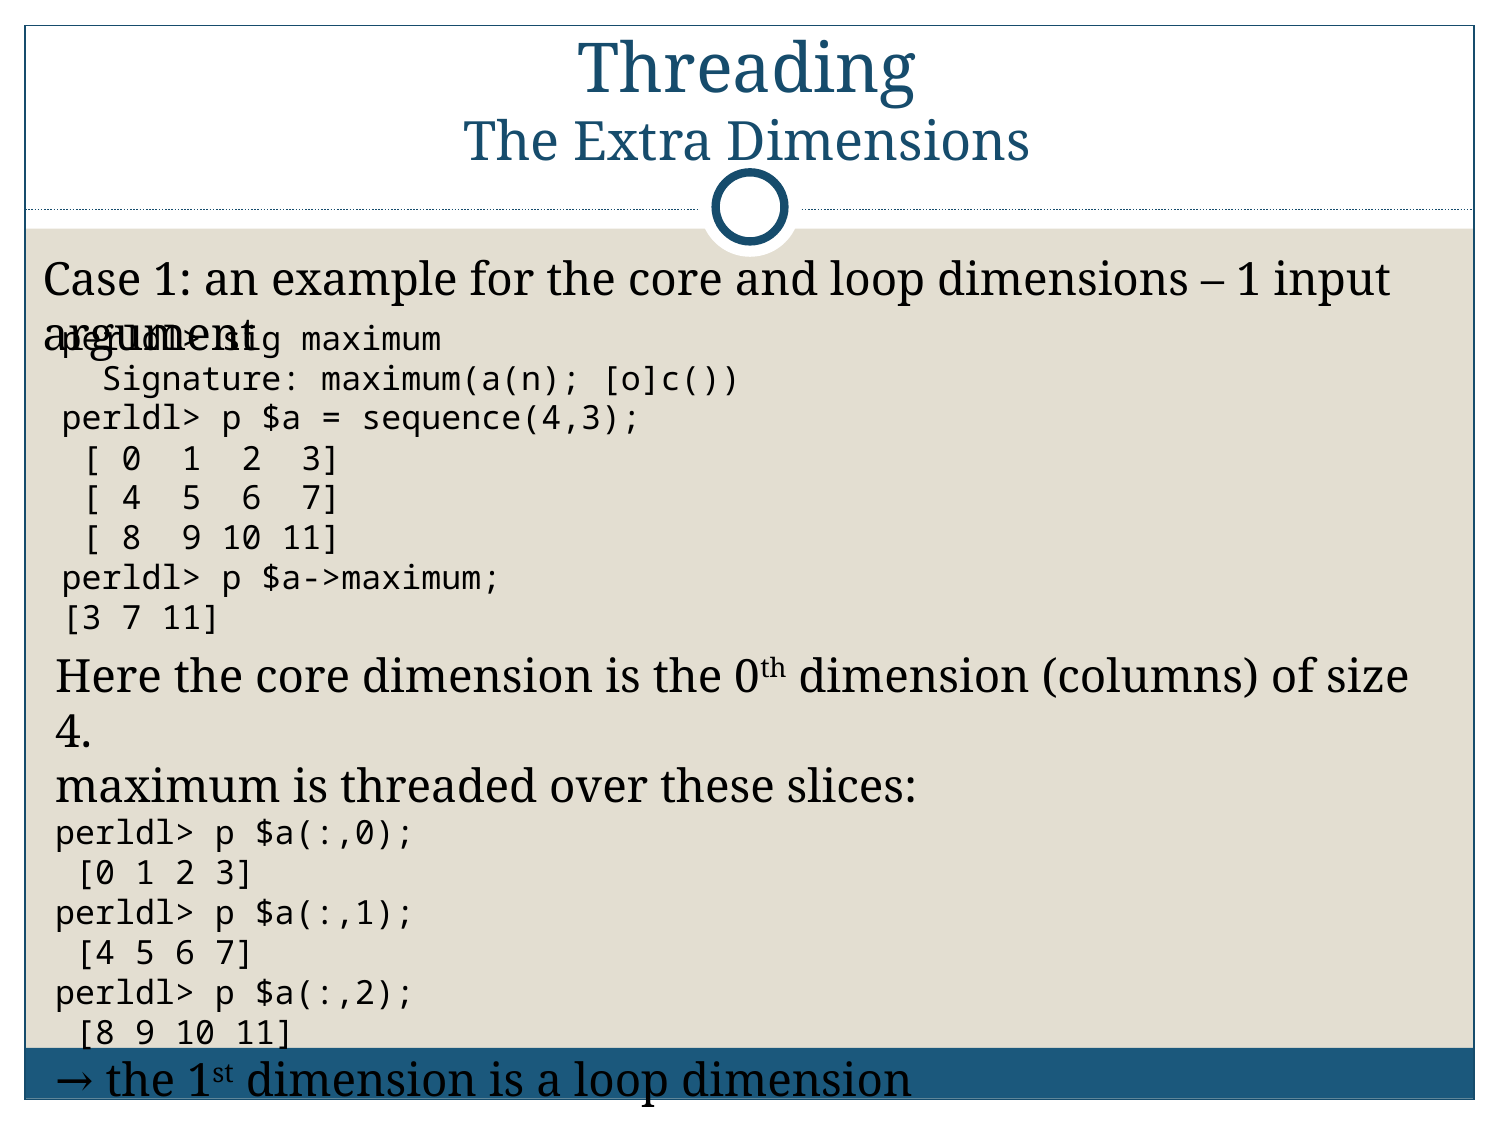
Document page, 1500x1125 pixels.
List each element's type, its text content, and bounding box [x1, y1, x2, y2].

text_box perldl> sig maximum Signature: maximum(a(n); [o]c()) perldl> p $a = sequence(4,3); [ 0 1 2 3] [ 4 5 6 7] [ 8 9 10 11] perldl> p $a->maximum; [3 7 11] [46, 309, 766, 639]
text_box Here the core dimension is the 0th dimension (columns) of size 4. maximum is threaded over these slices: perldl> p $a(:,0); [0 1 2 3] perldl> p $a(:,1); [4 5 6 7] perldl> p $a(:,2); [8 9 10 11] → the 1st dimension is a loop dimension [40, 639, 1461, 1059]
title Threading The Extra Dimensions [47, 16, 1448, 179]
text_box Case 1: an example for the core and loop dimensions – 1 input argument [27, 242, 1448, 312]
